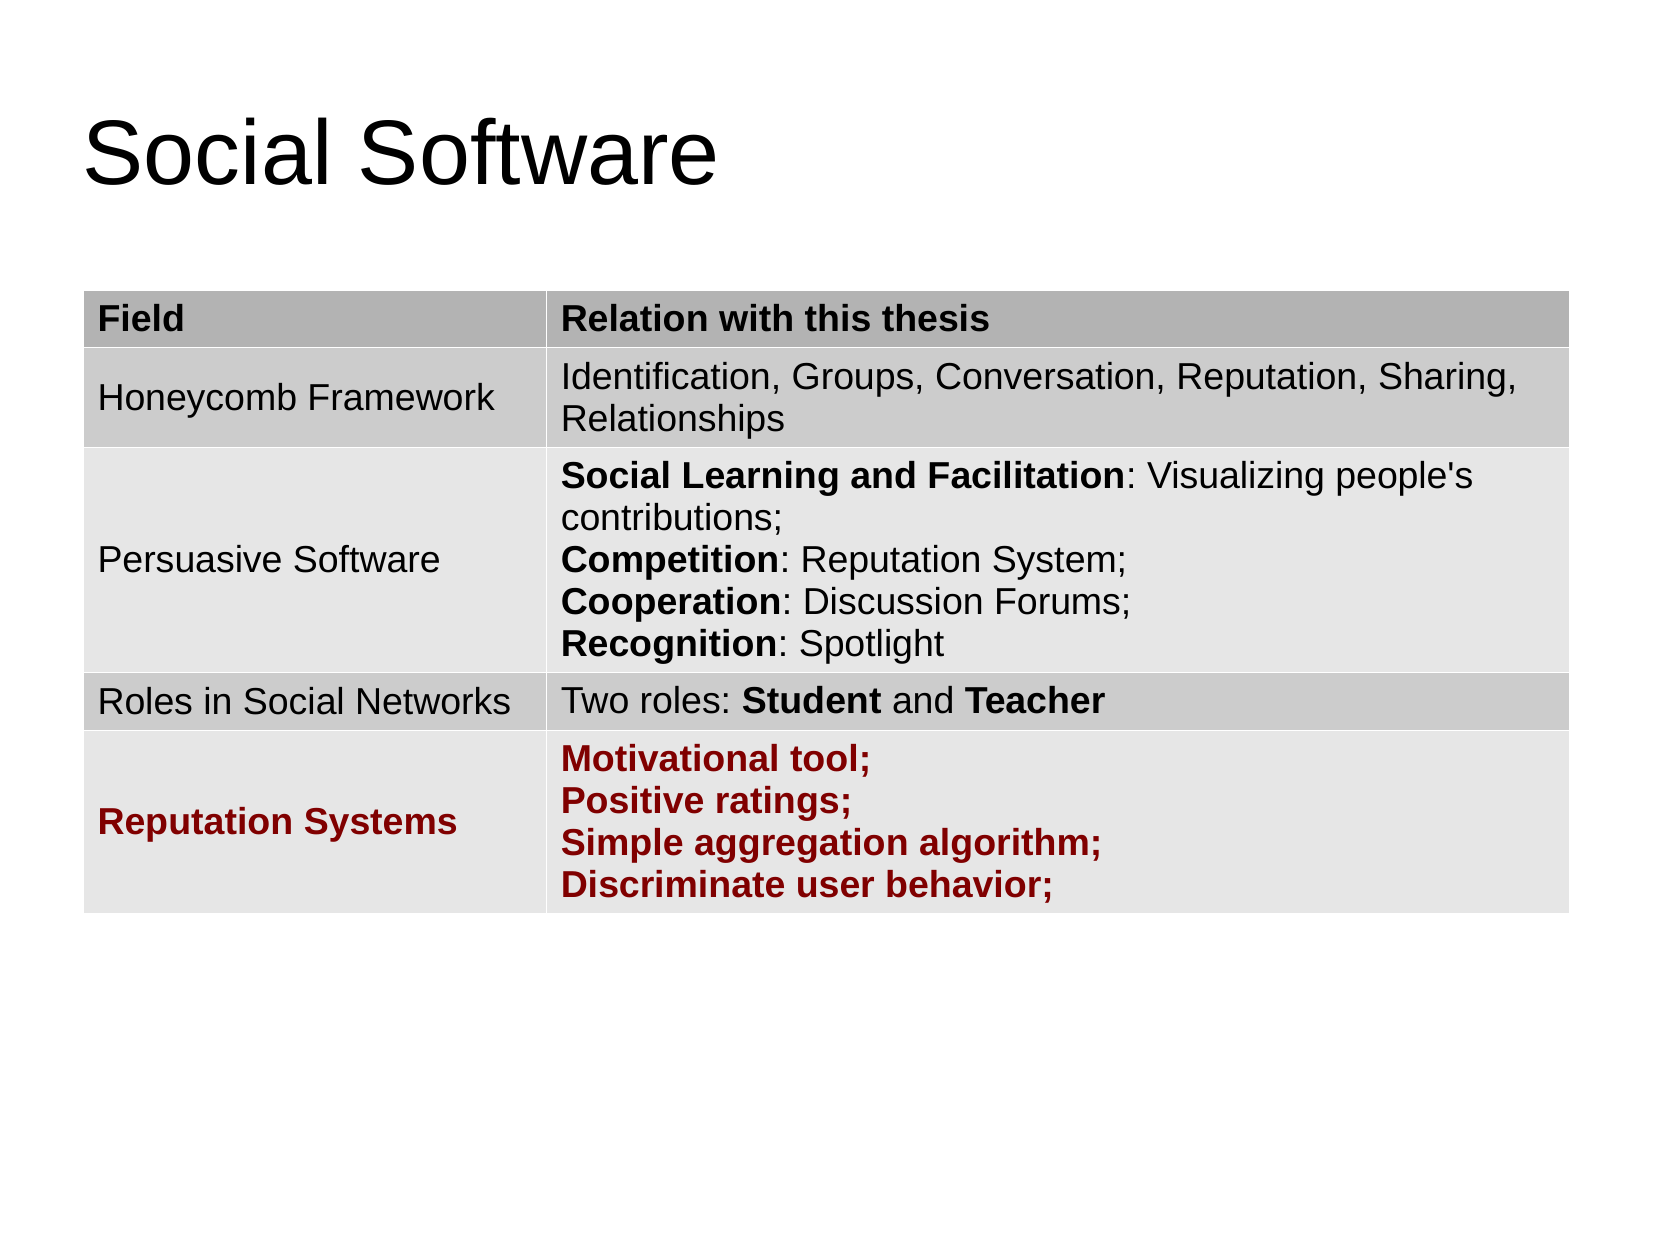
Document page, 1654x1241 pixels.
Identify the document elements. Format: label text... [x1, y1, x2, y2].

table_header Relation with this thesis [547, 291, 1569, 347]
table_cell Motivational tool; Positive ratings; Simple aggregation algorithm; Discriminate user behavior; [547, 731, 1569, 913]
title Social Software [82, 49, 1571, 257]
table_cell Honeycomb Framework [84, 348, 546, 447]
table_cell Two roles: Student and Teacher [547, 673, 1569, 730]
table_cell Persuasive Software [84, 448, 546, 672]
table_header Field [84, 291, 546, 347]
table_cell Identification, Groups, Conversation, Reputation, Sharing, Relationships [547, 348, 1569, 447]
table_cell Roles in Social Networks [84, 673, 546, 730]
table_cell Social Learning and Facilitation: Visualizing people's contributions; Competition: Reputation System; Cooperation: Discussion Forums; Recognition: Spotlight [547, 448, 1569, 672]
table_cell Reputation Systems [84, 731, 546, 913]
